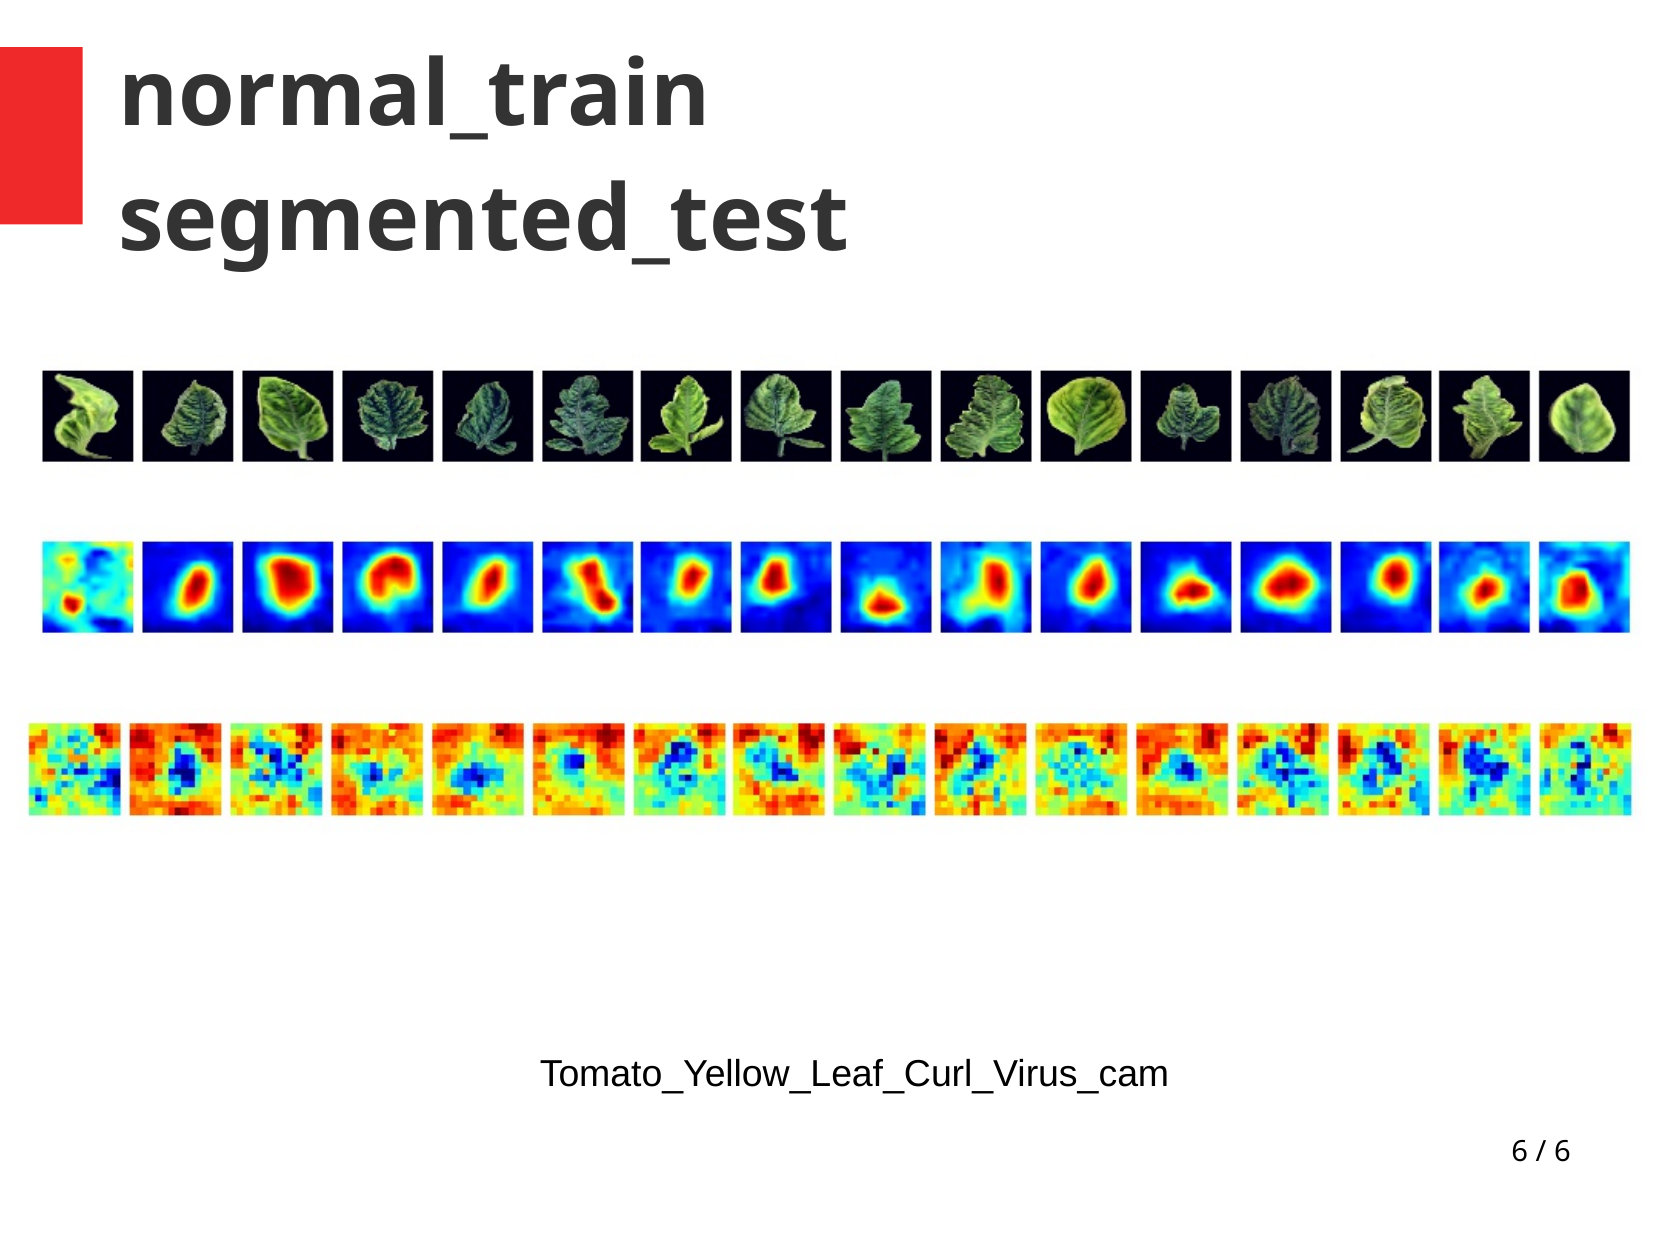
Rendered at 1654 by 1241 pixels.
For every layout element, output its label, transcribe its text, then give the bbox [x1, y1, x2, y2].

title normal_train segmented_test [118, 45, 1571, 260]
picture [0, 708, 1647, 853]
text_box Tomato_Yellow_Leaf_Curl_Virus_cam [525, 1044, 1185, 1096]
picture [0, 354, 1647, 499]
picture [0, 525, 1647, 670]
